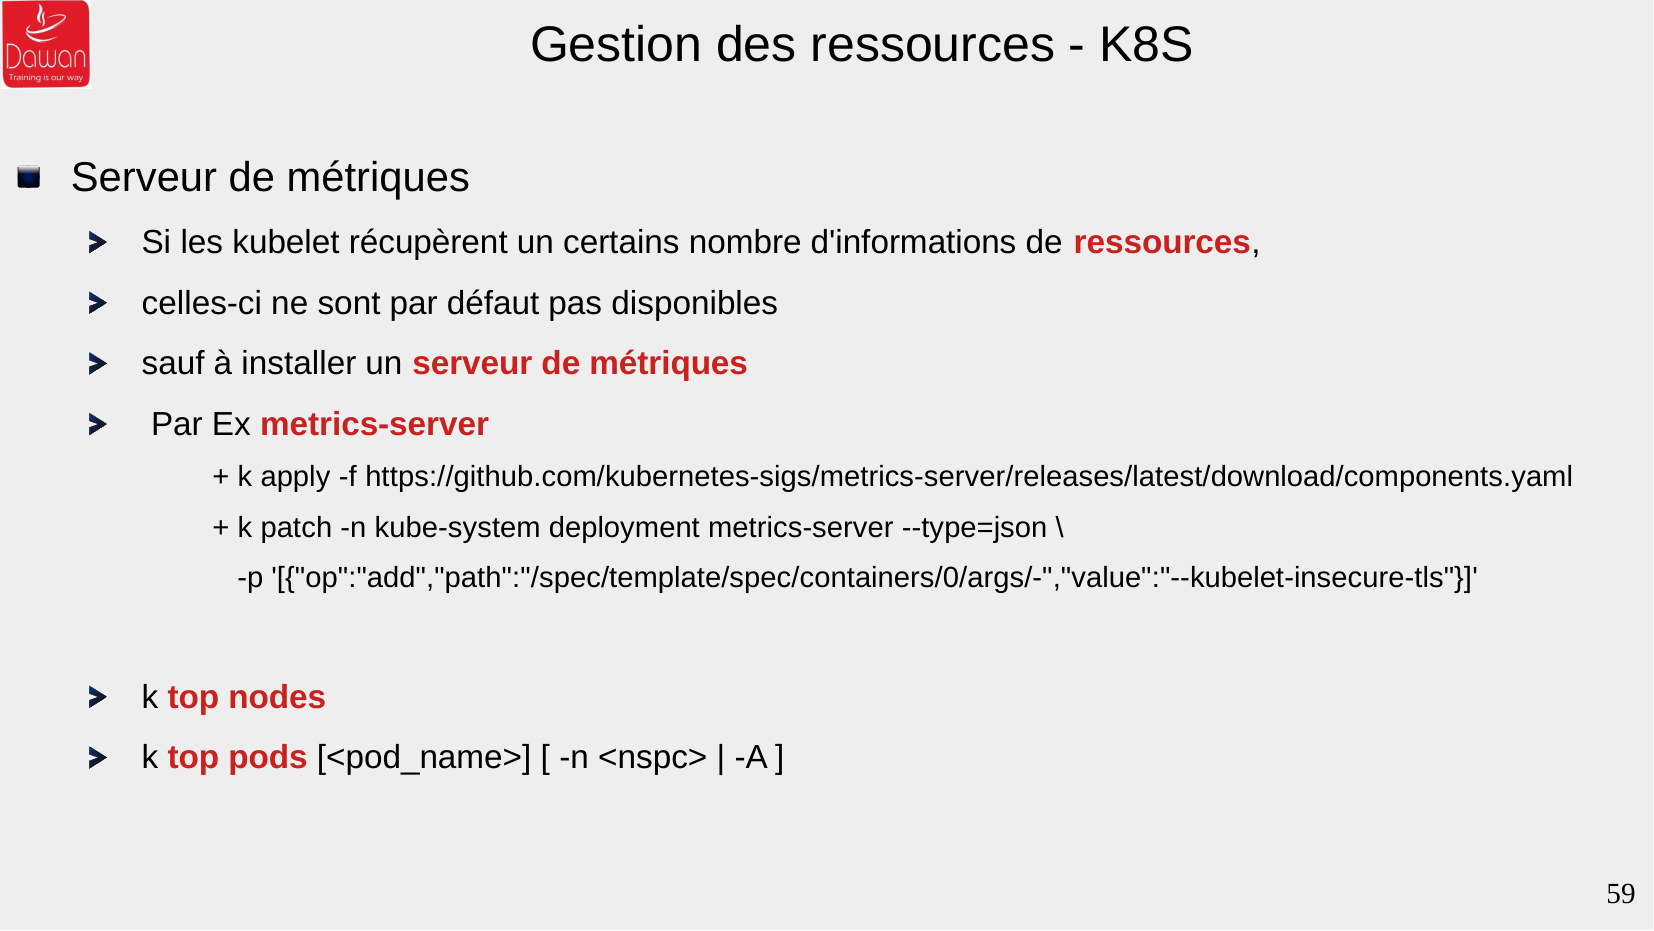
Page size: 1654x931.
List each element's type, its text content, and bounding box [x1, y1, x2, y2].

title Gestion des ressources - K8S [366, 0, 1287, 88]
picture [1, 0, 91, 88]
list Serveur de métriques Si les kubelet récupèrent un certains nombre d'informations de ressources, celles-ci ne sont par défaut pas disponibles sauf à installer un serveur de métriques Par Ex metrics-server + k apply -f https://github.com/kubernetes-sigs/metrics-server/releases/latest/download/components.yaml + k patch -n kube-system deployment metrics-server --type=json \ -p '[{"op":"add","path":"/spec/template/spec/containers/0/args/-","value":"--kubelet-insecure-tls"}]' k top nodes k top pods [<pod_name>] [ -n <nspc> | -A ] [0, 88, 1654, 886]
